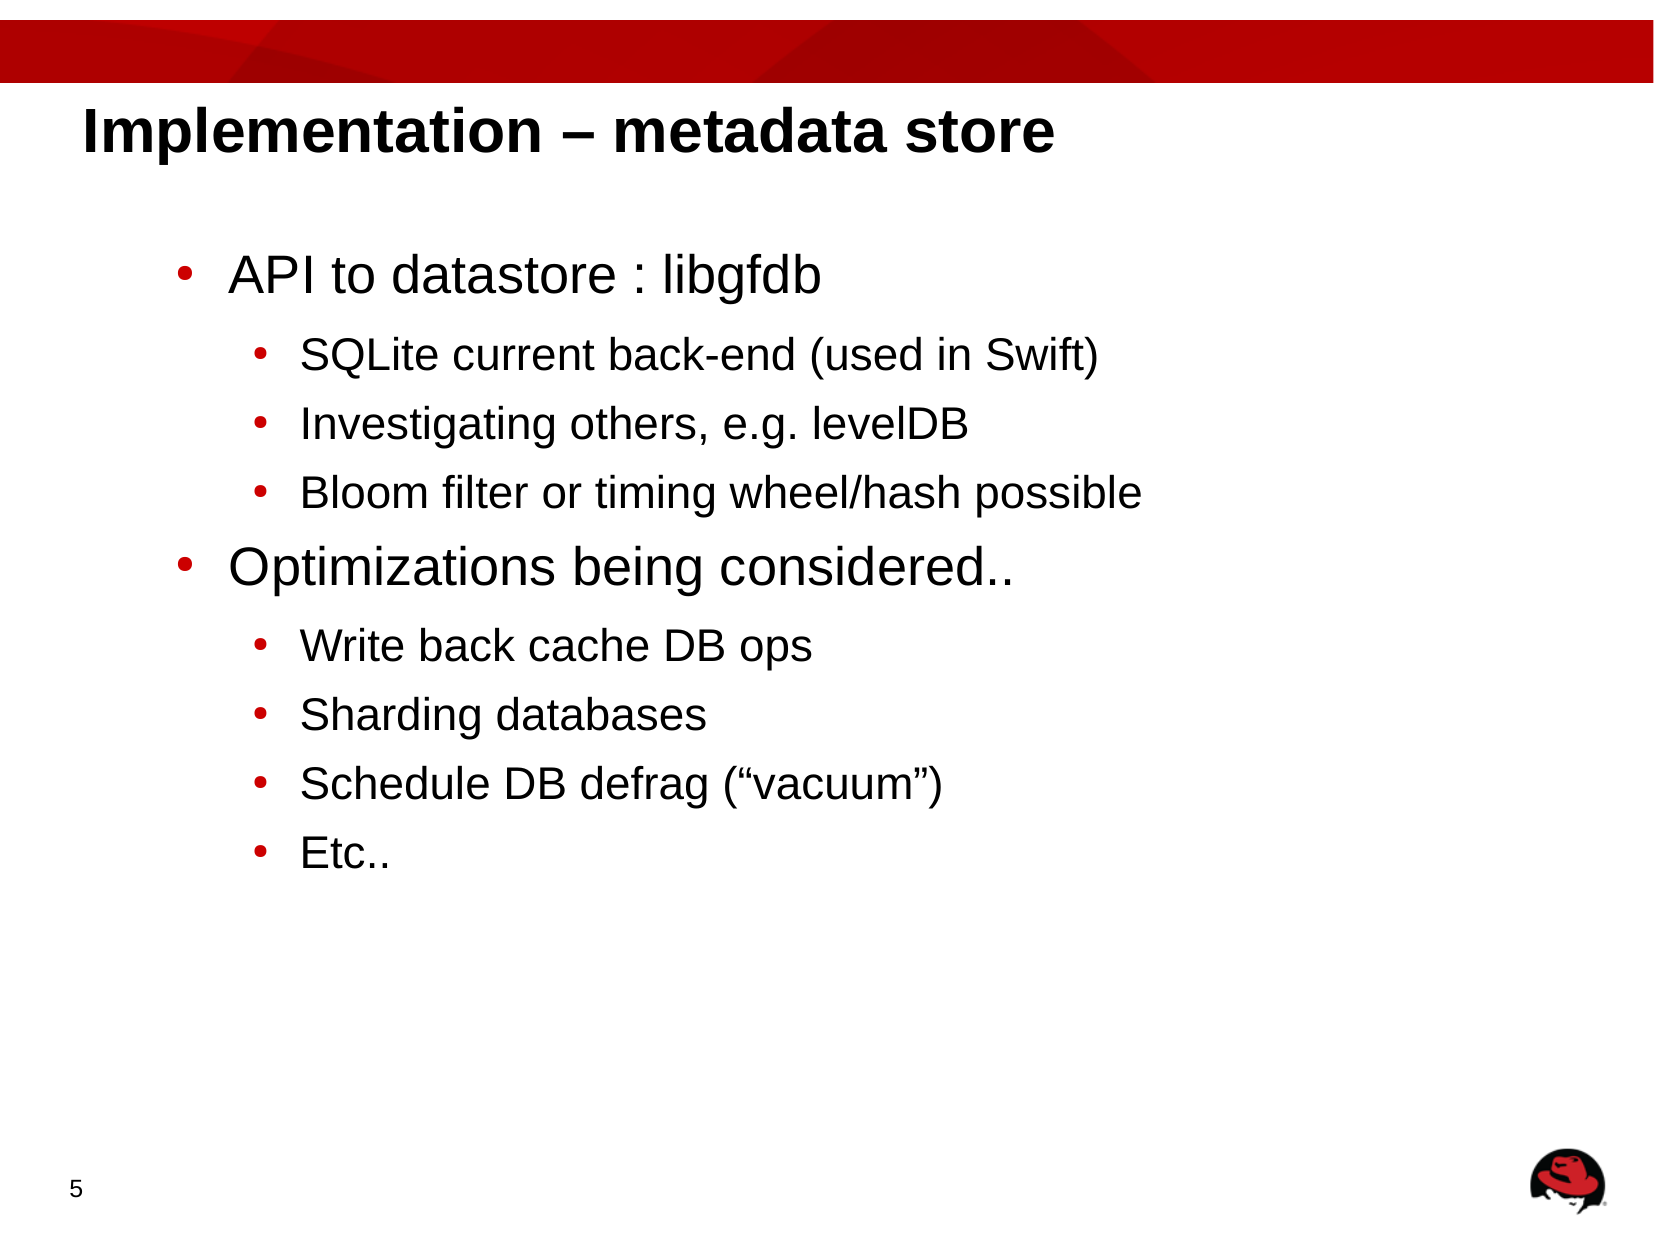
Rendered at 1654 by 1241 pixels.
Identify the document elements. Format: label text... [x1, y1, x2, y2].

picture [0, 20, 1654, 83]
picture [1576, 1146, 1613, 1224]
list API to datastore : libgfdb SQLite current back-end (used in Swift) Investigating others, e.g. levelDB Bloom filter or timing wheel/hash possible Optimizations being considered.. Write back cache DB ops Sharding databases Schedule DB defrag (“vacuum”) Etc.. [86, 244, 1576, 1241]
title Implementation – metadata store [82, 37, 1571, 226]
